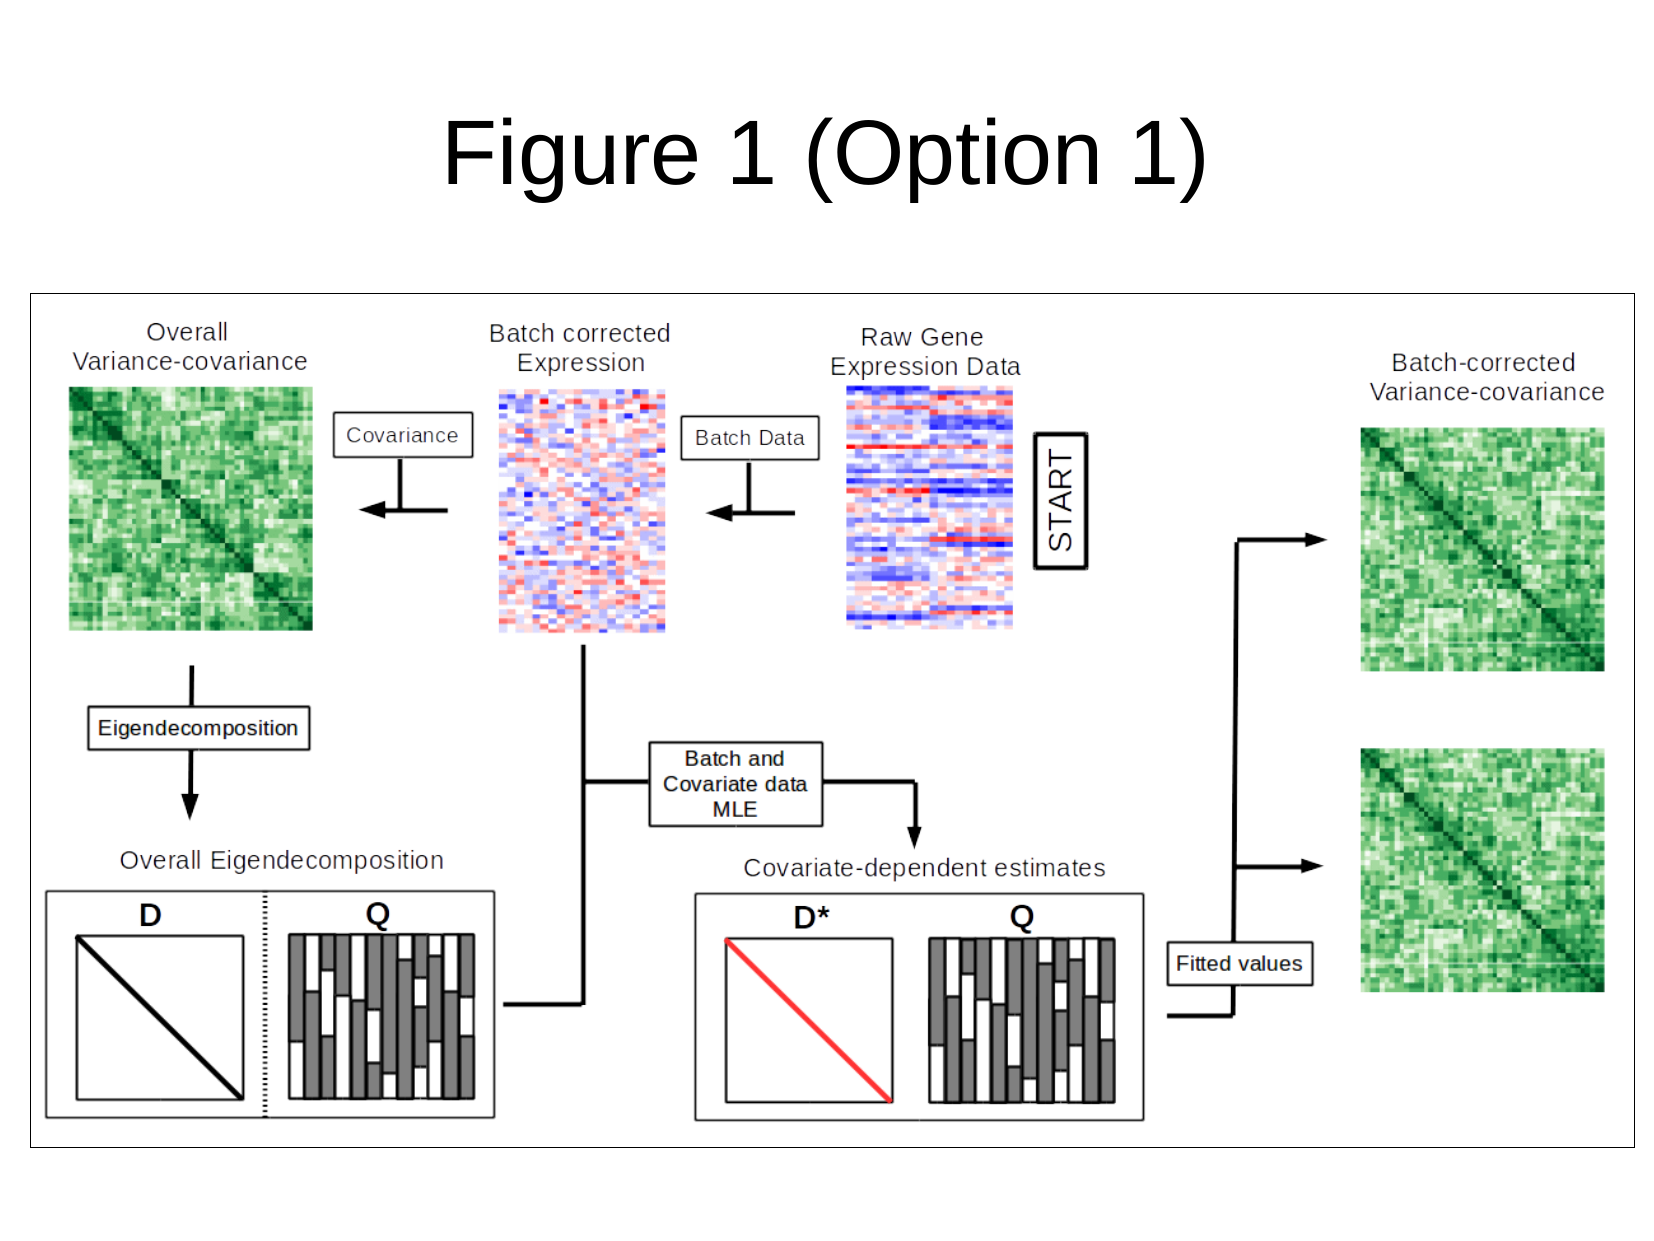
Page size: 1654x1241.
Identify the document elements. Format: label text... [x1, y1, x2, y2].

picture [38, 309, 1634, 1145]
picture [1635, 309, 1642, 1145]
title Figure 1 (Option 1) [82, 49, 1571, 257]
